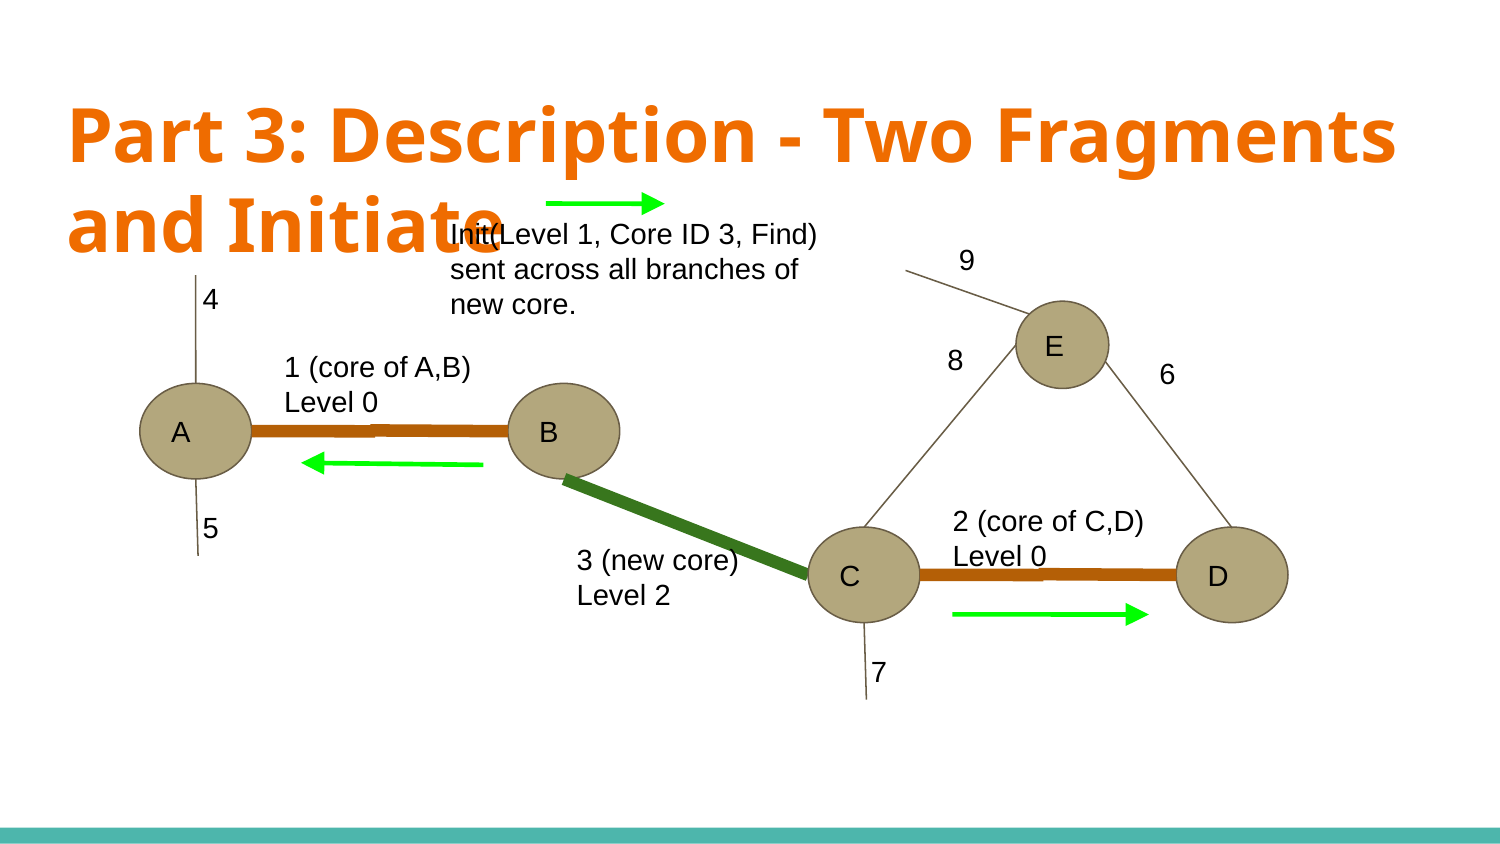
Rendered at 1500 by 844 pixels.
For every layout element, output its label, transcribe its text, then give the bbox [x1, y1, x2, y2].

title Part 3: Description - Two Fragments and Initiate [51, 72, 1449, 189]
text_box 6 [1144, 340, 1193, 392]
text_box C [808, 527, 920, 623]
text_box E [1015, 301, 1109, 389]
text_box 8 [932, 326, 1004, 384]
text_box A [139, 383, 252, 479]
text_box 9 [962, 252, 970, 261]
text_box 5 [187, 494, 270, 552]
text_box Init(Level 1, Core ID 3, Find) sent across all branches of new core. [434, 200, 865, 334]
text_box D [1176, 527, 1288, 623]
text_box 7 [855, 637, 938, 695]
text_box 4 [187, 265, 259, 323]
text_box 3 (new core) Level 2 [561, 526, 758, 643]
text_box 9 [943, 226, 992, 263]
text_box 1 (core of A,B) Level 0 [269, 333, 492, 421]
text_box 2 (core of C,D) Level 0 [937, 487, 1160, 575]
text_box B [508, 383, 620, 479]
